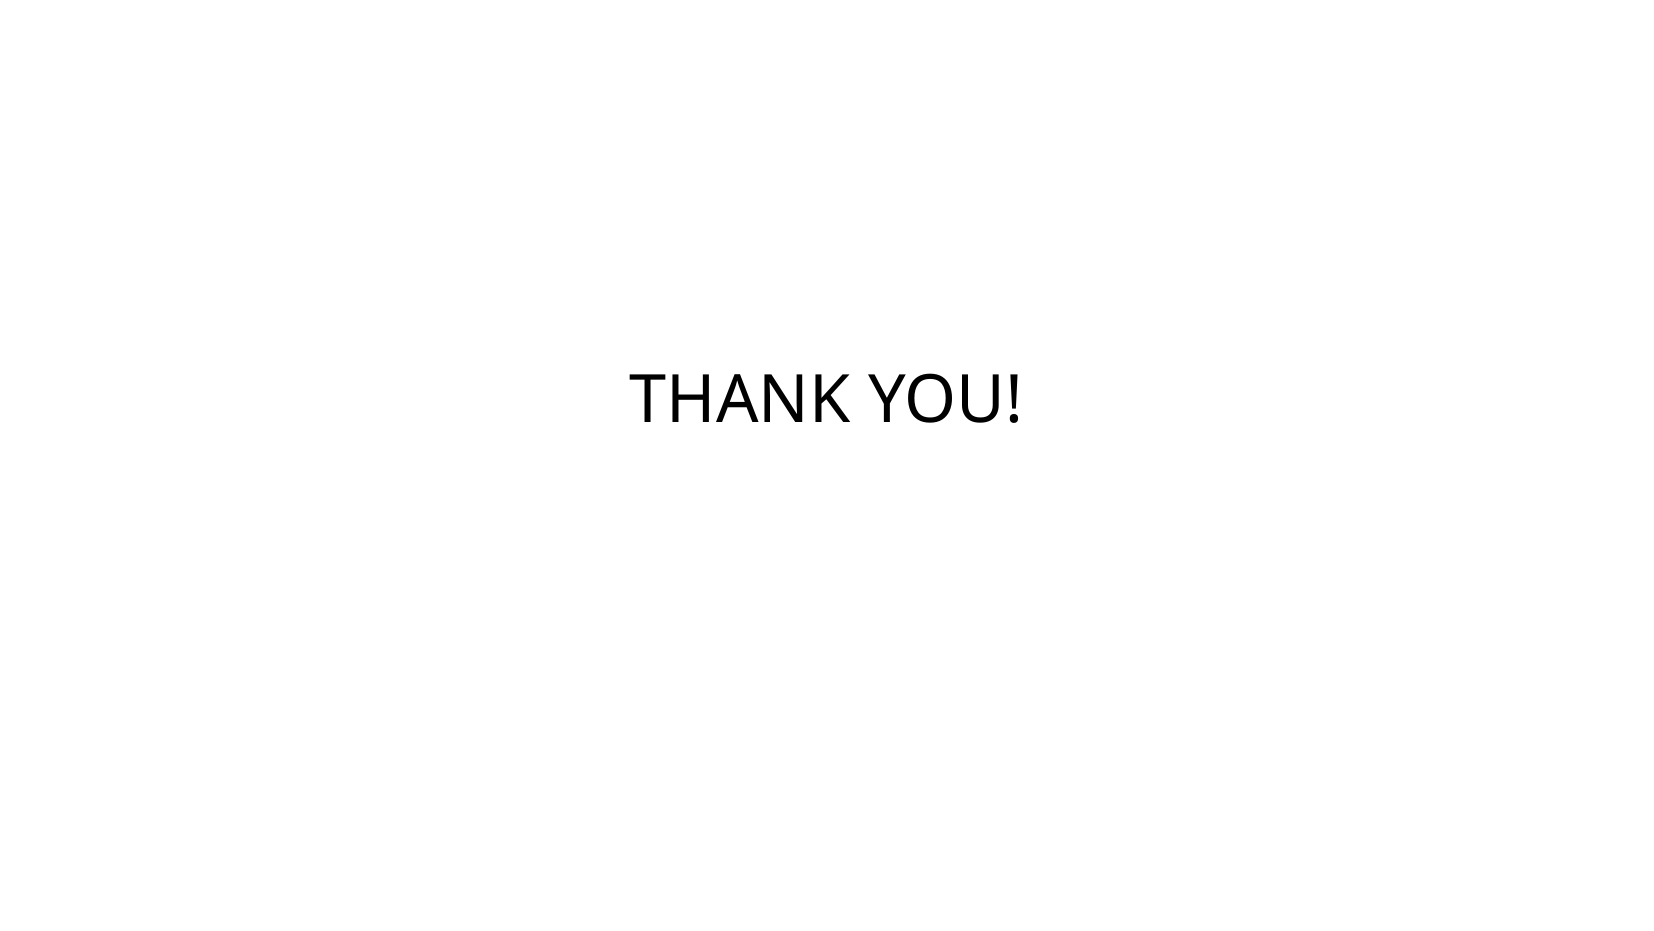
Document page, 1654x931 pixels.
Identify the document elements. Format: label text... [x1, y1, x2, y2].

subtitle THANK YOU! [82, 37, 1571, 757]
